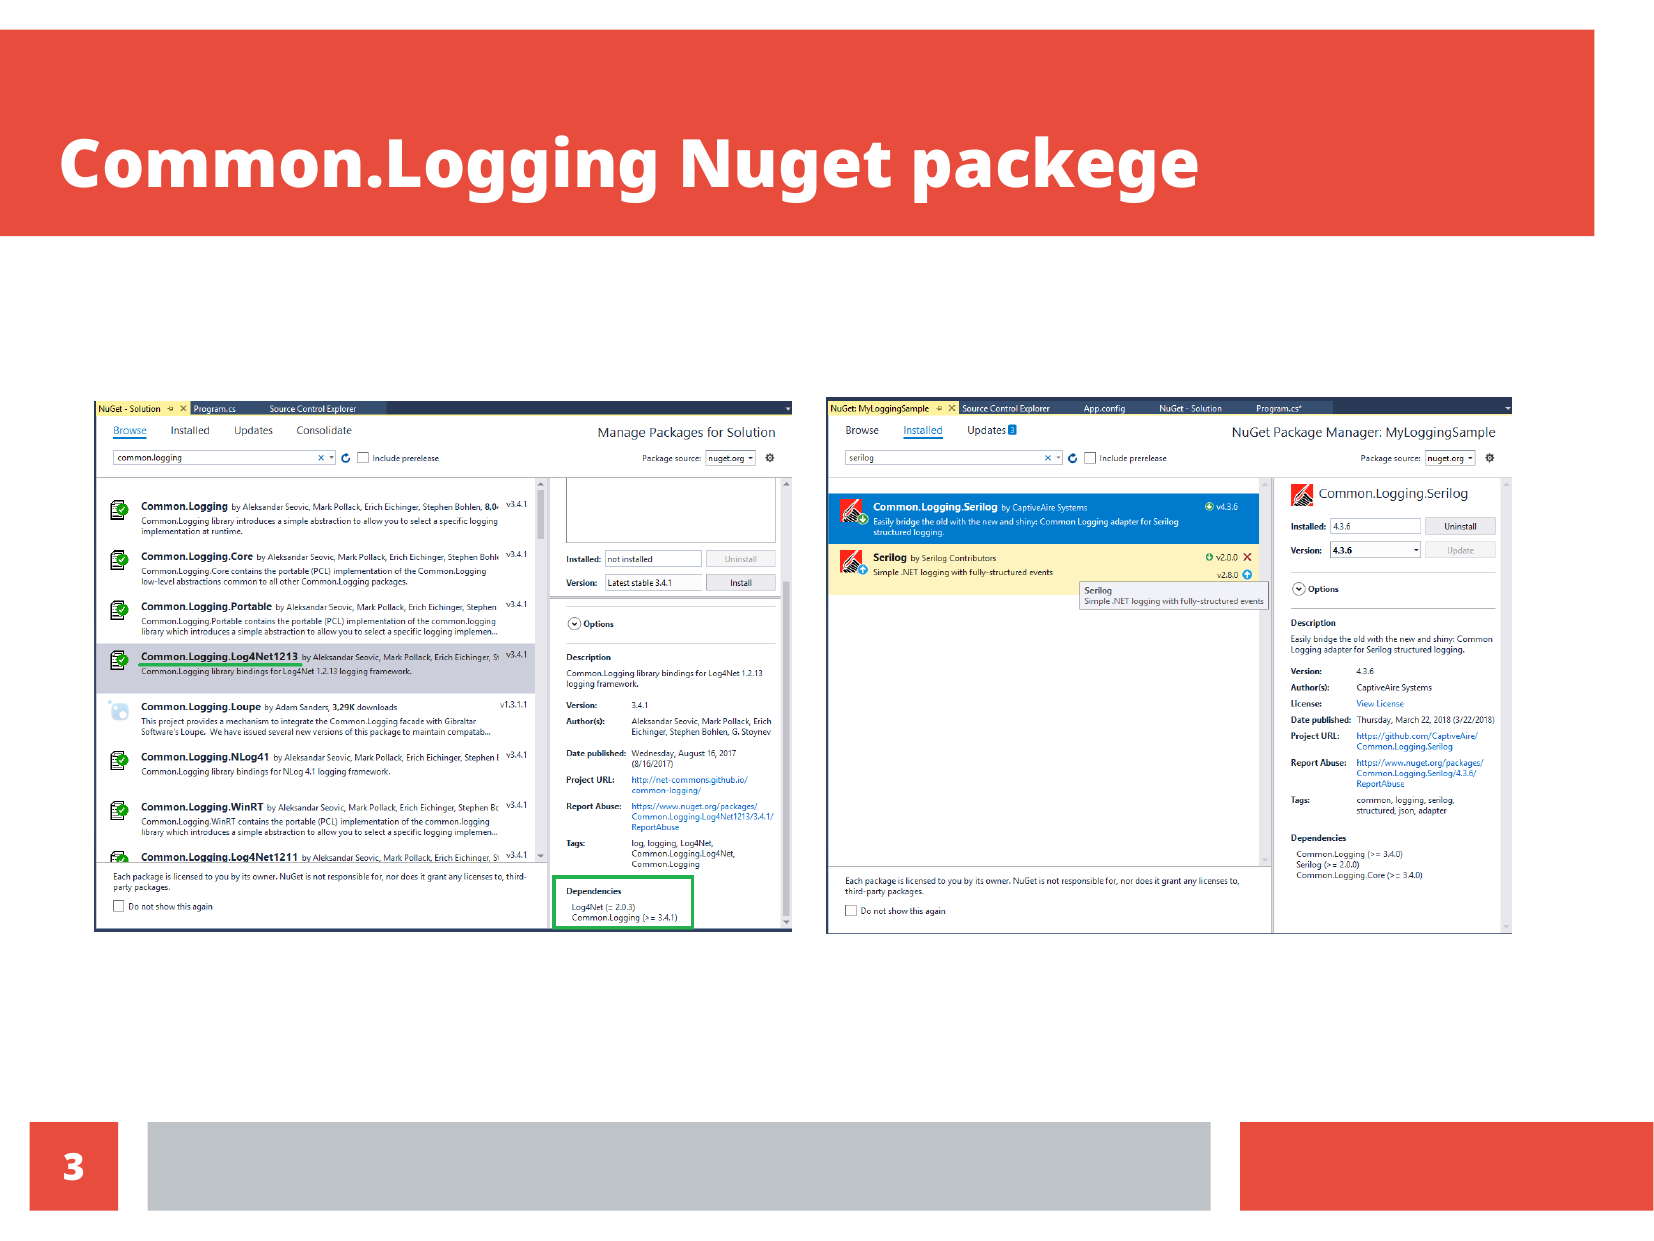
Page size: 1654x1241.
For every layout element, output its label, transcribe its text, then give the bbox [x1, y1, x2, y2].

title Common.Logging Nuget packege [59, 59, 1595, 207]
picture [826, 397, 1512, 934]
picture [94, 401, 792, 932]
